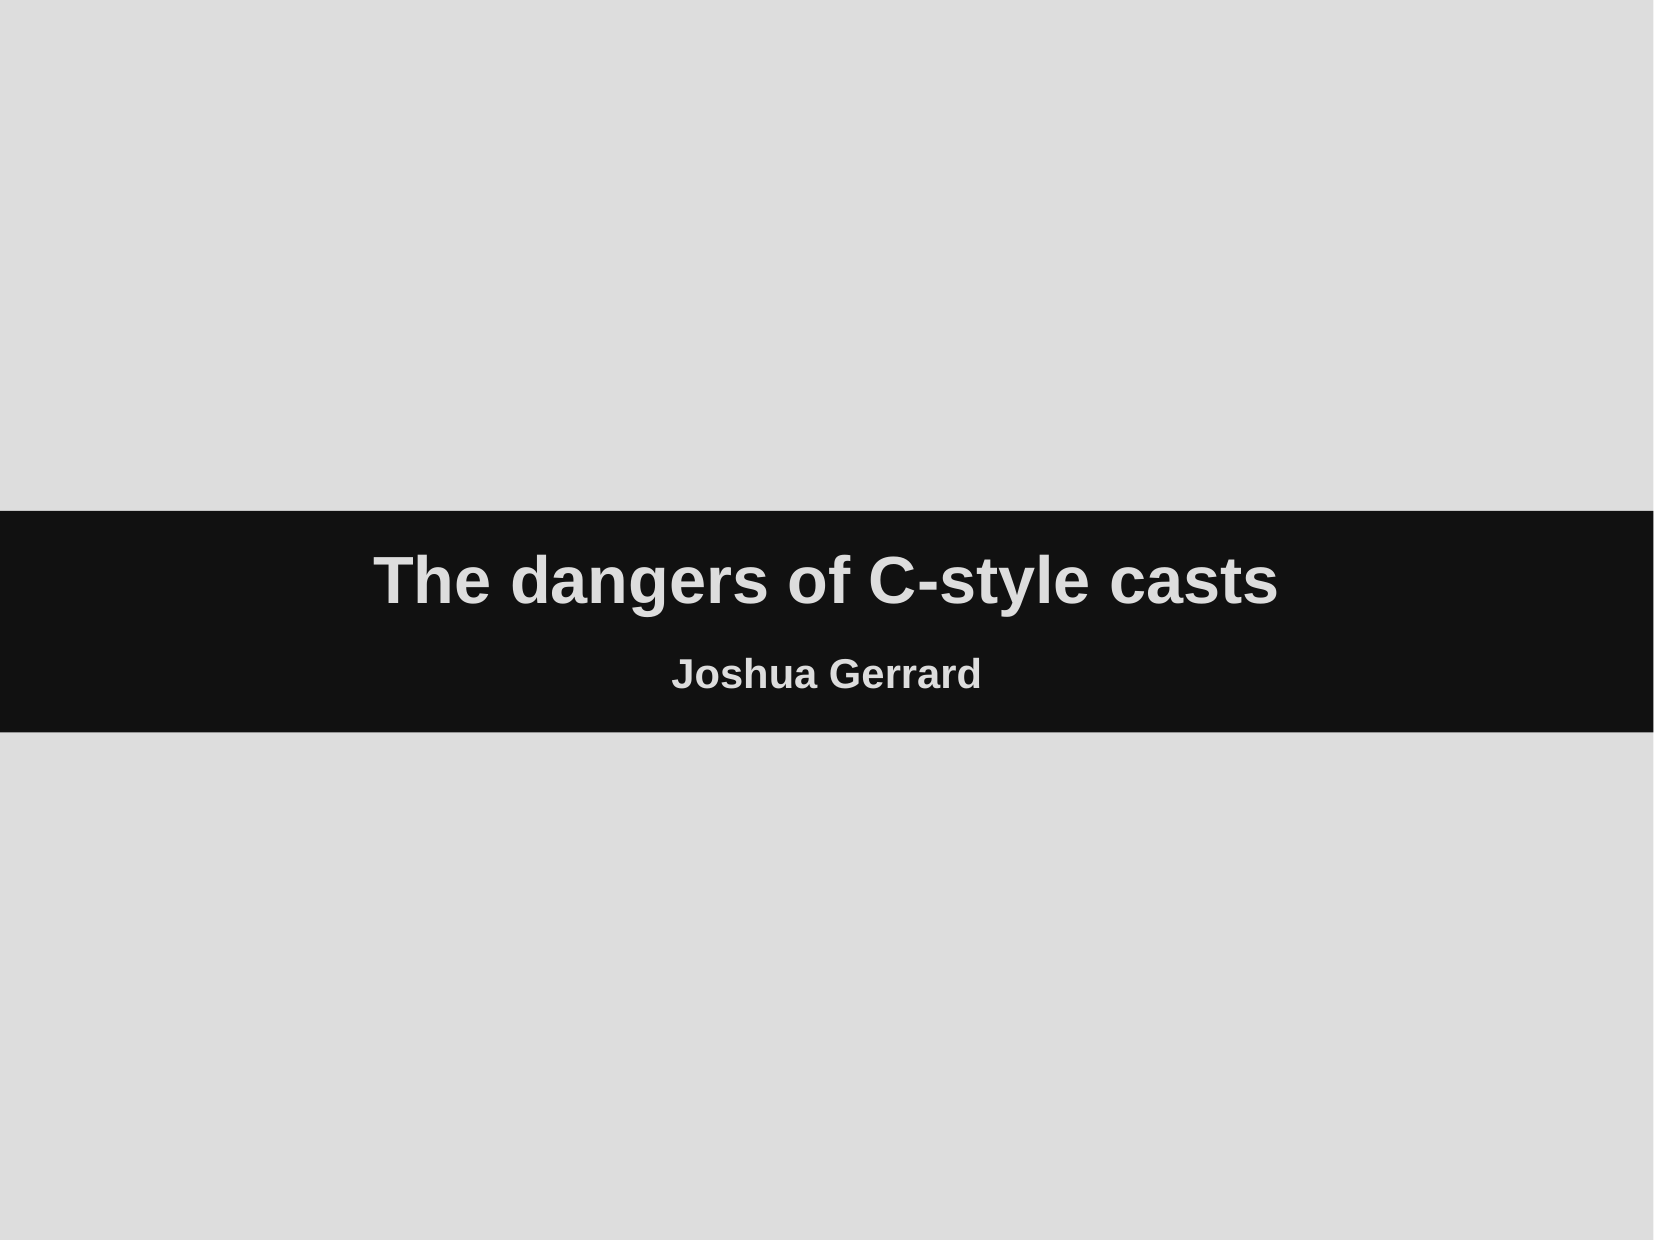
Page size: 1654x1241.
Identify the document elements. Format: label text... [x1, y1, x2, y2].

subtitle The dangers of C-style casts Joshua Gerrard [0, 0, 1654, 1241]
